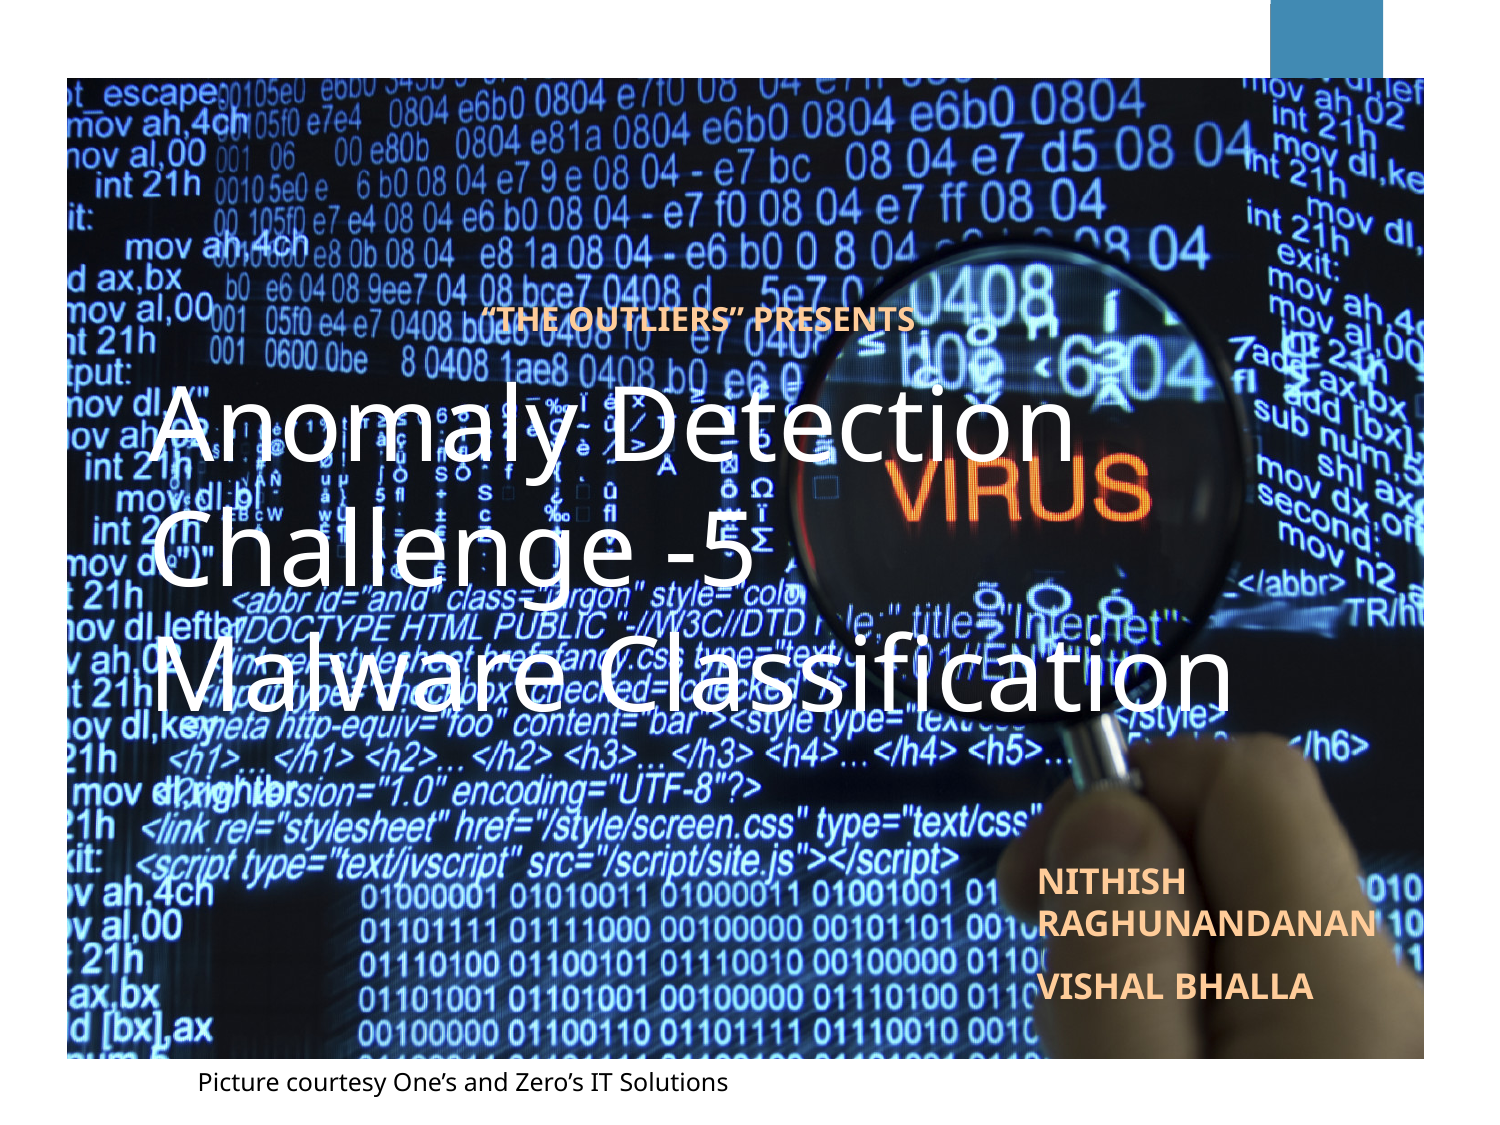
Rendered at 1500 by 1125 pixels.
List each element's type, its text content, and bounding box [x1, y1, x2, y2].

subtitle Nithish Raghunandanan Vishal Bhalla [1021, 850, 1394, 1028]
text_box “The Outliers” presents [466, 290, 939, 350]
picture [67, 78, 1424, 1059]
text_box Picture courtesy One’s and Zero’s IT Solutions [182, 1058, 1424, 1104]
title Anomaly Detection Challenge -5 Malware Classification [133, 196, 1424, 740]
